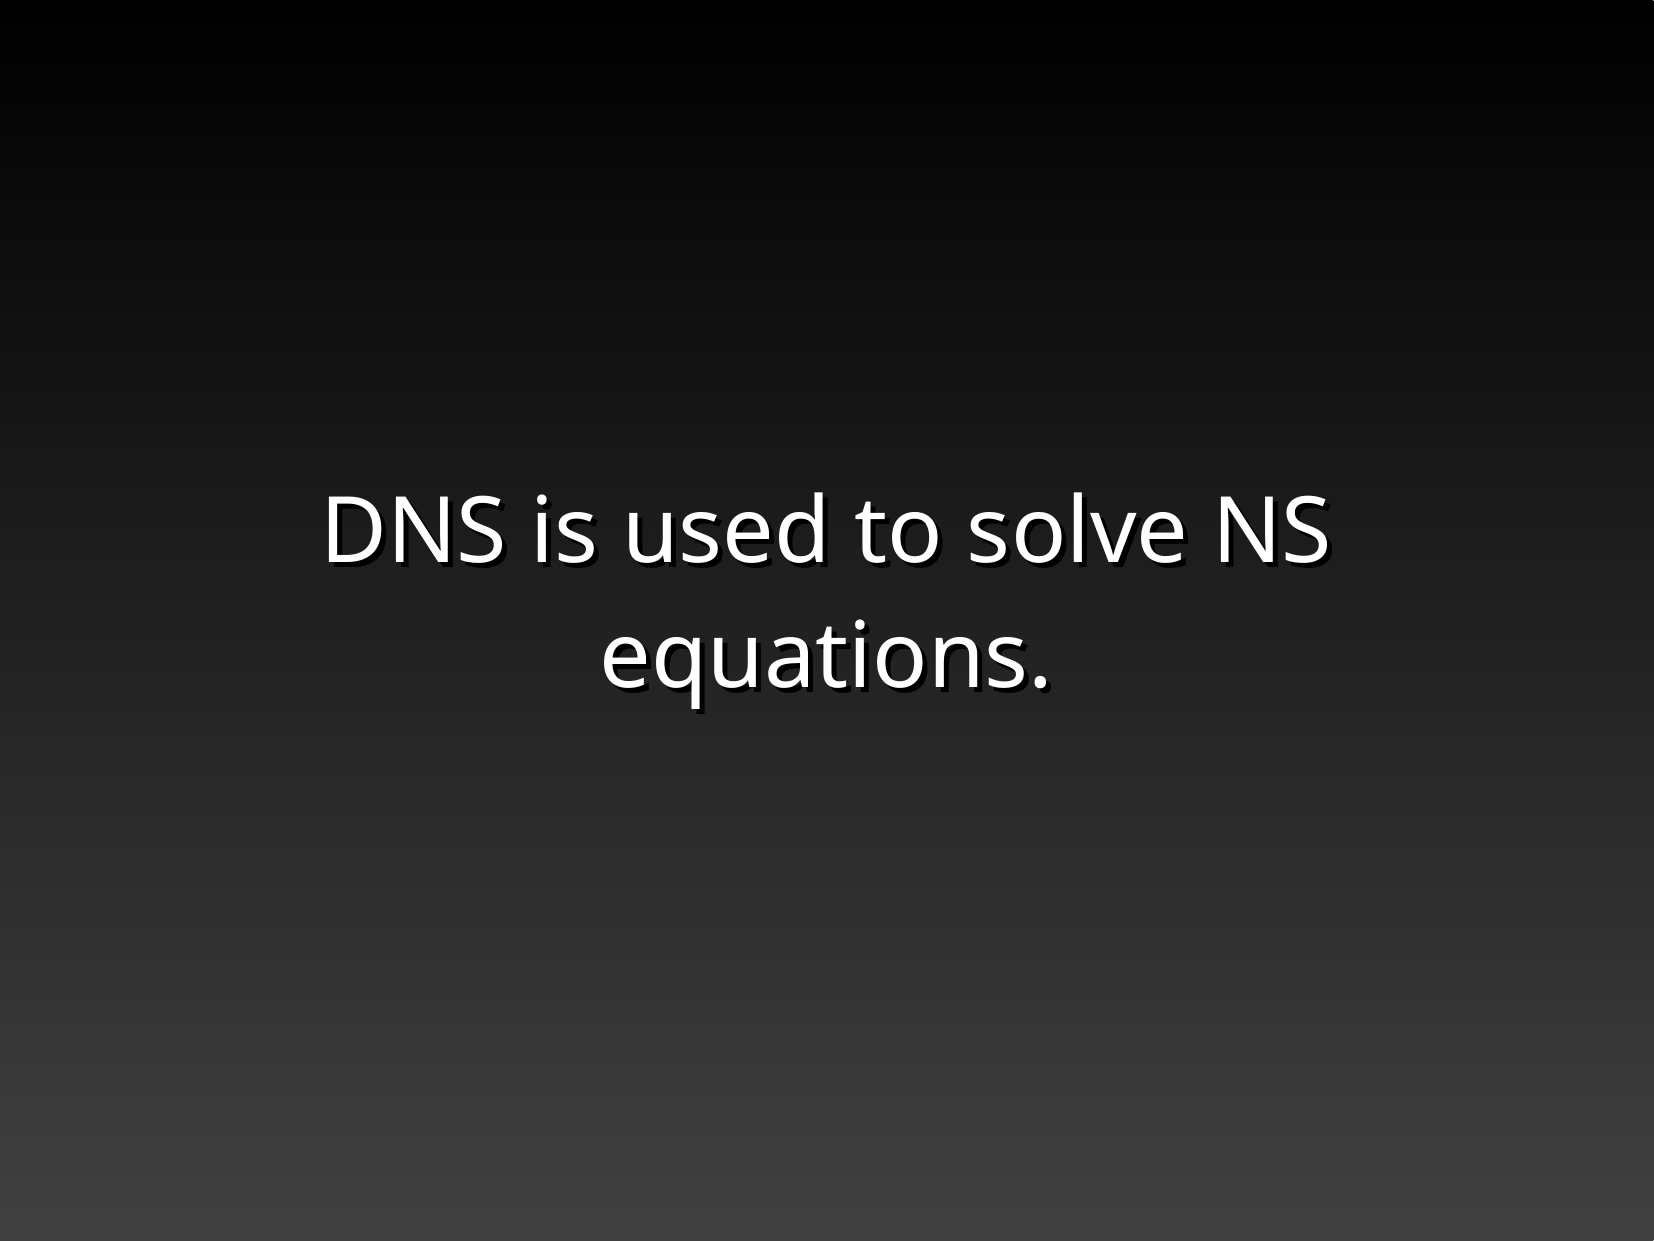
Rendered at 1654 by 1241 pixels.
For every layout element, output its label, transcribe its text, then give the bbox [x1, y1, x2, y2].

title DNS is used to solve NS equations. [82, 493, 1571, 687]
